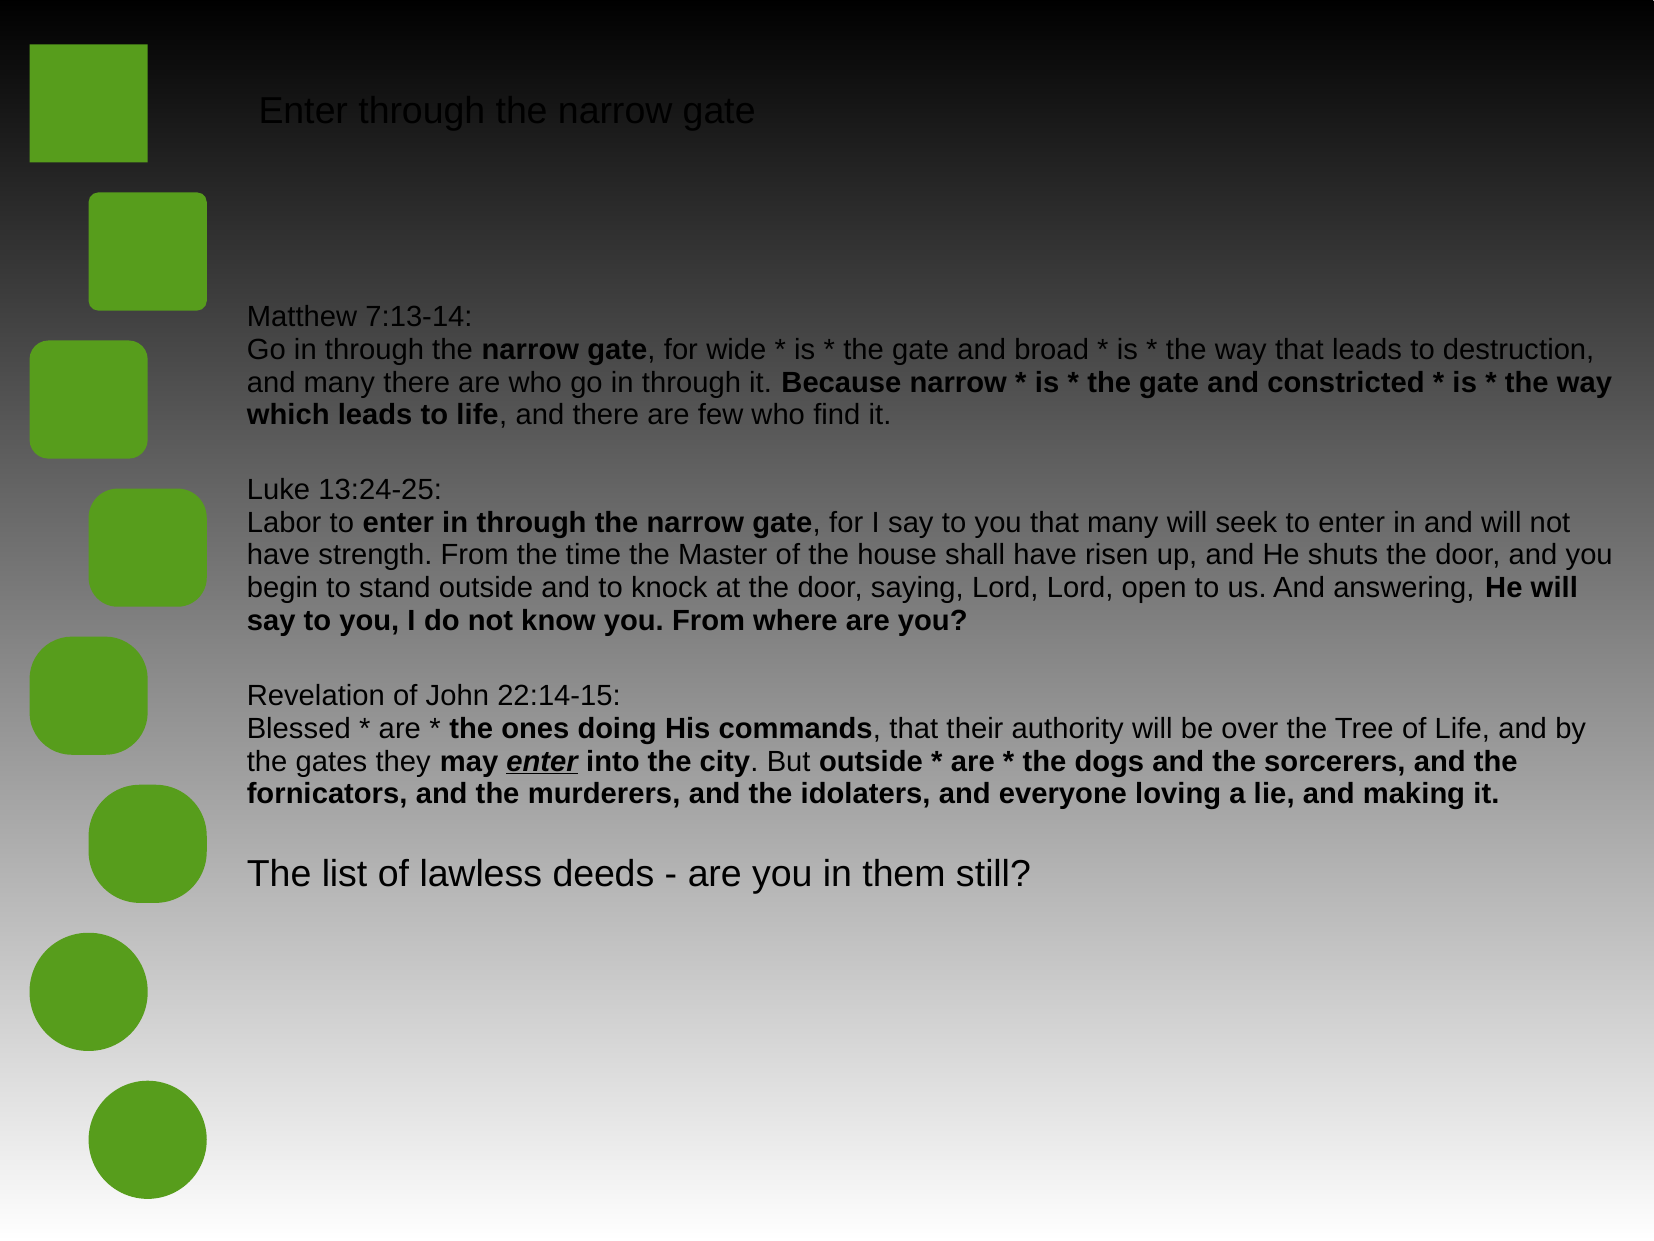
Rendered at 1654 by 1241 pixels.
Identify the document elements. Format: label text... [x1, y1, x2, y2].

text_box Matthew 7:13-14: Go in through the narrow gate, for wide * is * the gate and broad * is * the way that leads to destruction, and many there are who go in through it. Because narrow * is * the gate and constricted * is * the way which leads to life, and there are few who find it. Luke 13:24-25: Labor to enter in through the narrow gate, for I say to you that many will seek to enter in and will not have strength. From the time the Master of the house shall have risen up, and He shuts the door, and you begin to stand outside and to knock at the door, saying, Lord, Lord, open to us. And answering, He will say to you, I do not know you. From where are you? Revelation of John 22:14-15: Blessed * are * the ones doing His commands, that their authority will be over the Tree of Life, and by the gates they may enter into the city. But outside * are * the dogs and the sorcerers, and the fornicators, and the murderers, and the idolaters, and everyone loving a lie, and making it. The list of lawless deeds - are you in them still? [232, 292, 1636, 1218]
text_box Enter through the narrow gate [243, 82, 1591, 193]
